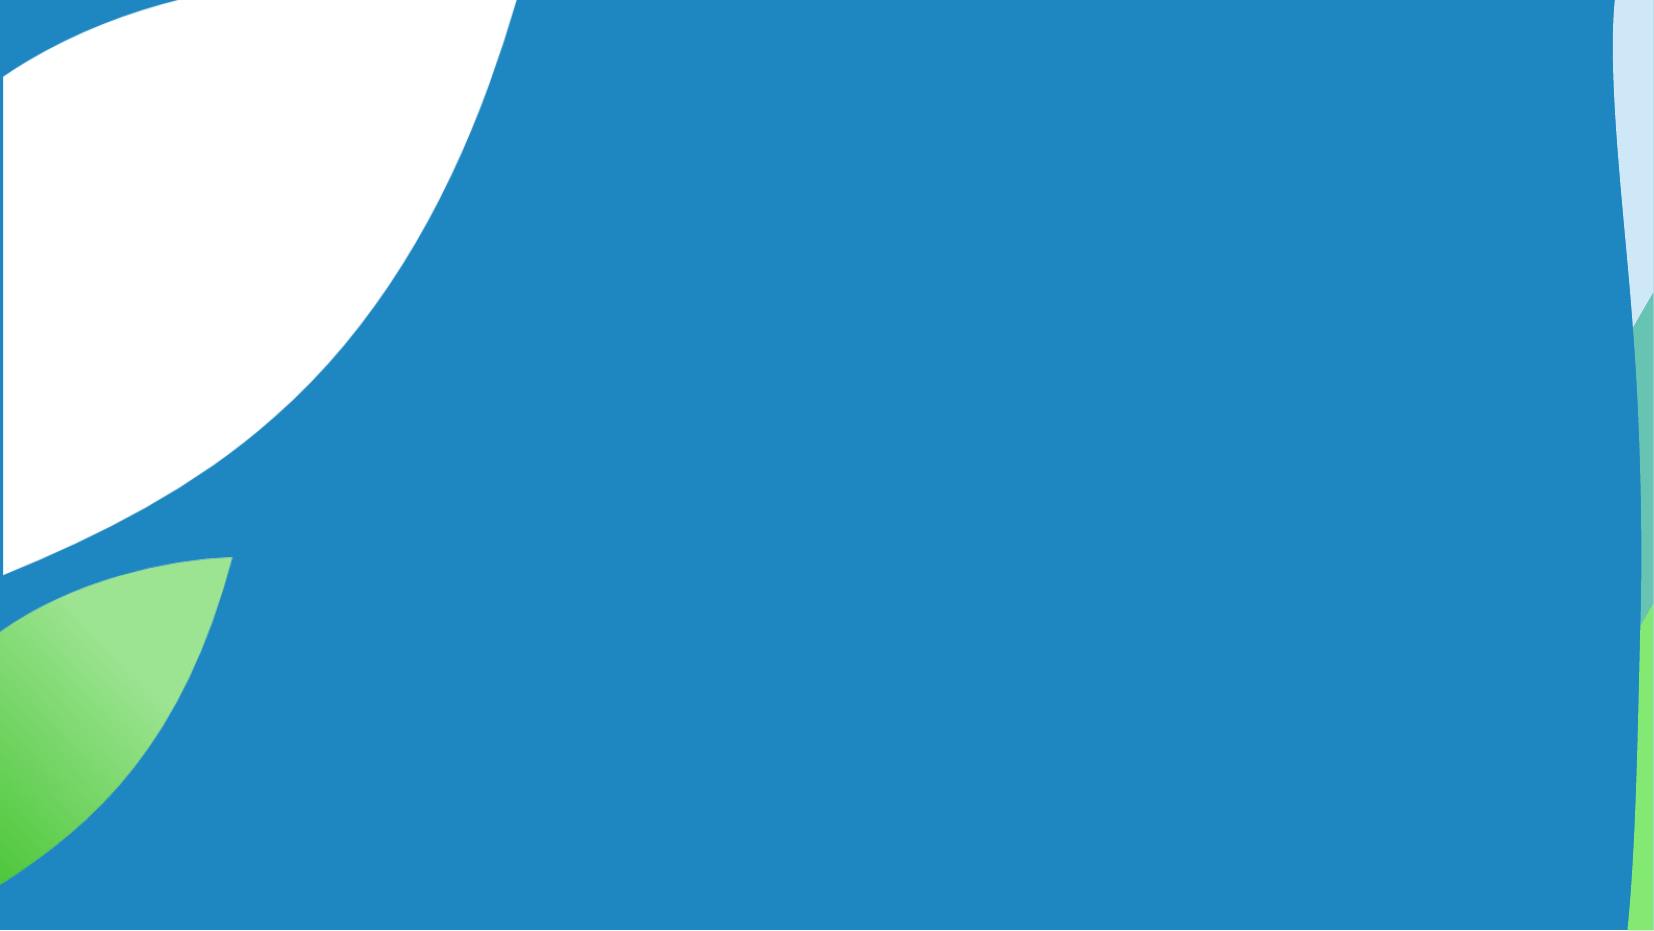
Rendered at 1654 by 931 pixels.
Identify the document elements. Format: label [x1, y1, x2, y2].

picture [0, 0, 517, 885]
